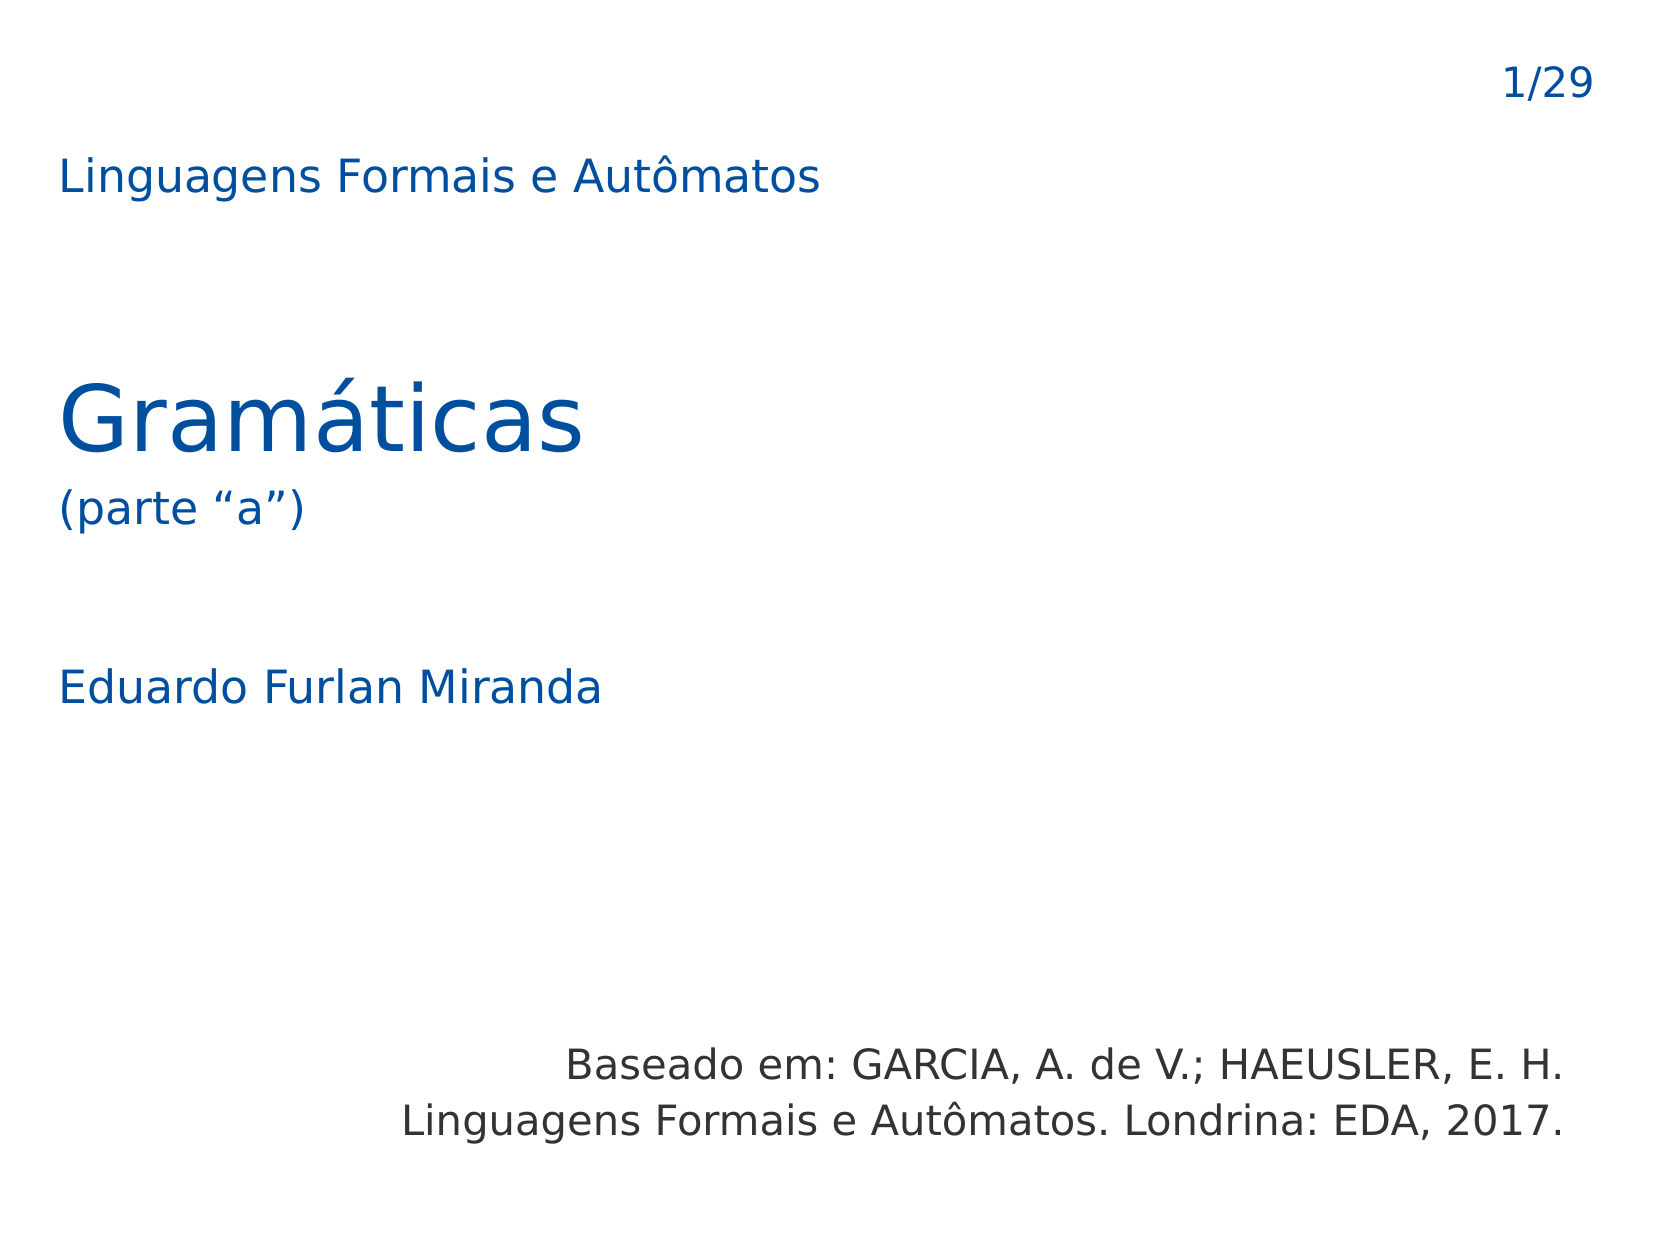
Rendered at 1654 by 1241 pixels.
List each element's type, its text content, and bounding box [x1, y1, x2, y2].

list Baseado em: GARCIA, A. de V.; HAEUSLER, E. H. Linguagens Formais e Autômatos. Londrina: EDA, 2017. [366, 1033, 1565, 1211]
list Linguagens Formais e Autômatos Gramáticas (parte “a”) Eduardo Furlan Miranda [59, 141, 1625, 1211]
